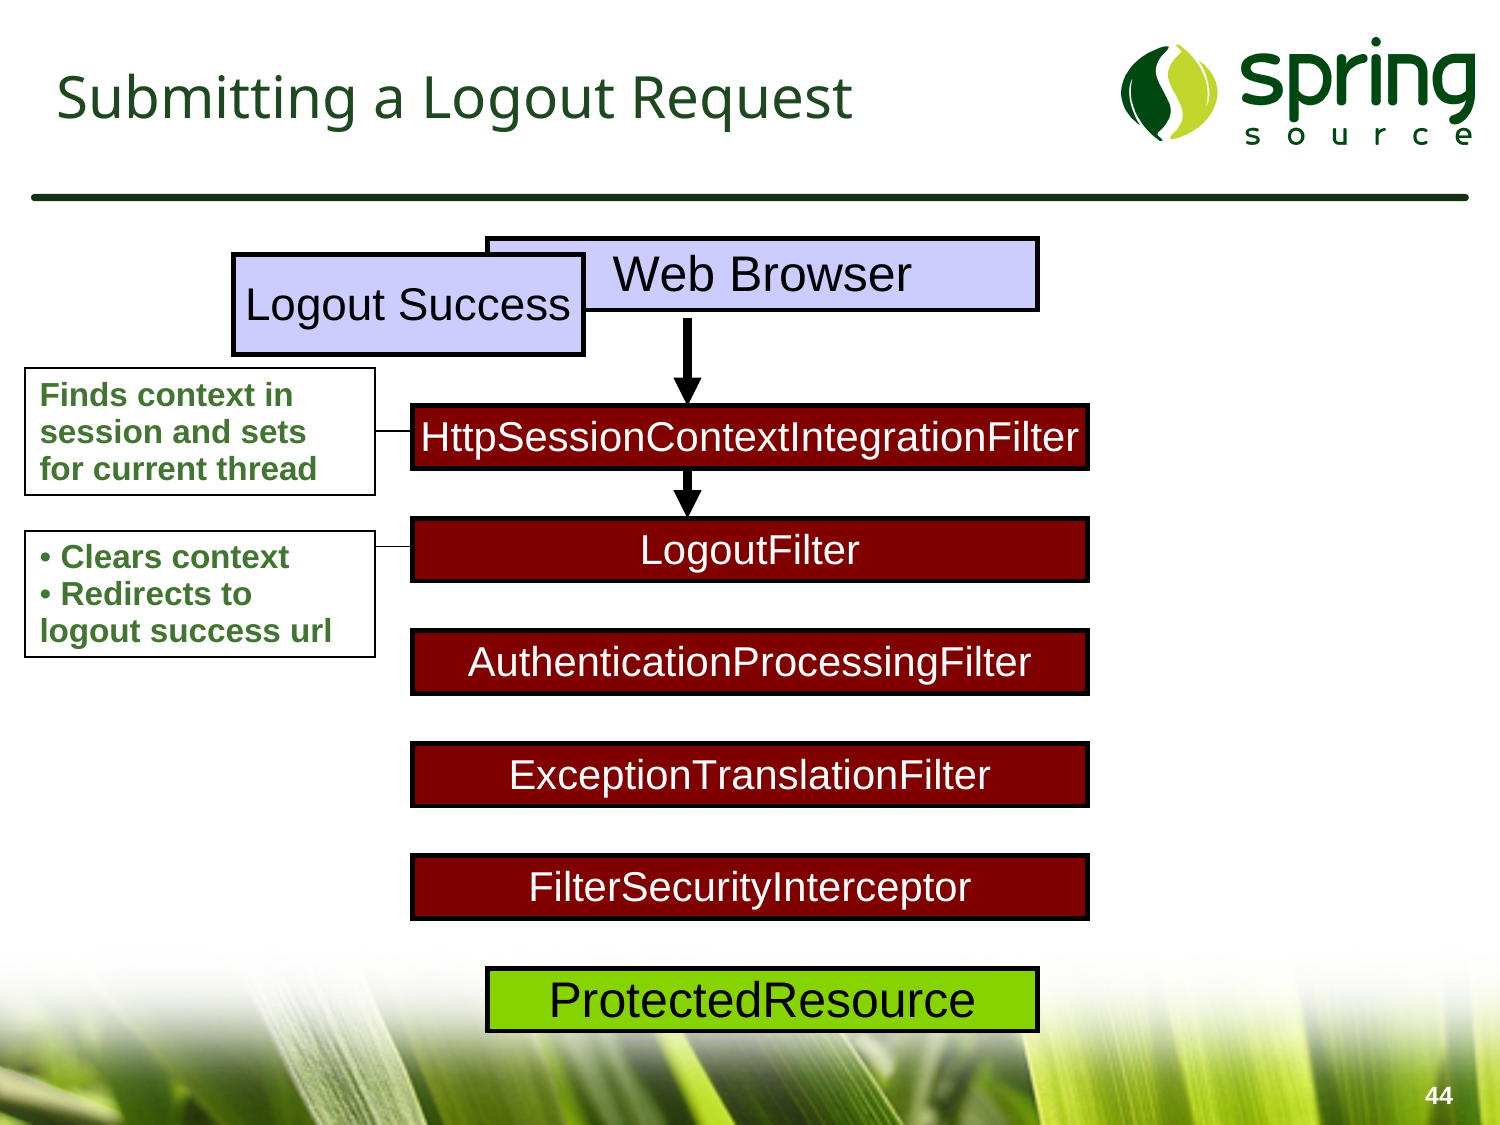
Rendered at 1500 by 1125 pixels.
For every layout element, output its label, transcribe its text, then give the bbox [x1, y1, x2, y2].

picture [0, 944, 1500, 1125]
text_box FilterSecurityInterceptor [412, 855, 1088, 919]
text_box Clears context Redirects to logout success url [24, 530, 376, 658]
picture [1121, 37, 1475, 145]
text_box Logout Success [233, 254, 584, 355]
text_box ProtectedResource [487, 968, 1038, 1031]
title Submitting a Logout Request [56, 15, 1089, 176]
text_box Finds context in session and sets for current thread [24, 368, 376, 495]
text_box ExceptionTranslationFilter [412, 743, 1088, 806]
text_box Web Browser [487, 238, 1038, 310]
text_box AuthenticationProcessingFilter [412, 630, 1088, 694]
text_box LogoutFilter [412, 518, 1088, 581]
text_box HttpSessionContextIntegrationFilter [412, 405, 1088, 469]
